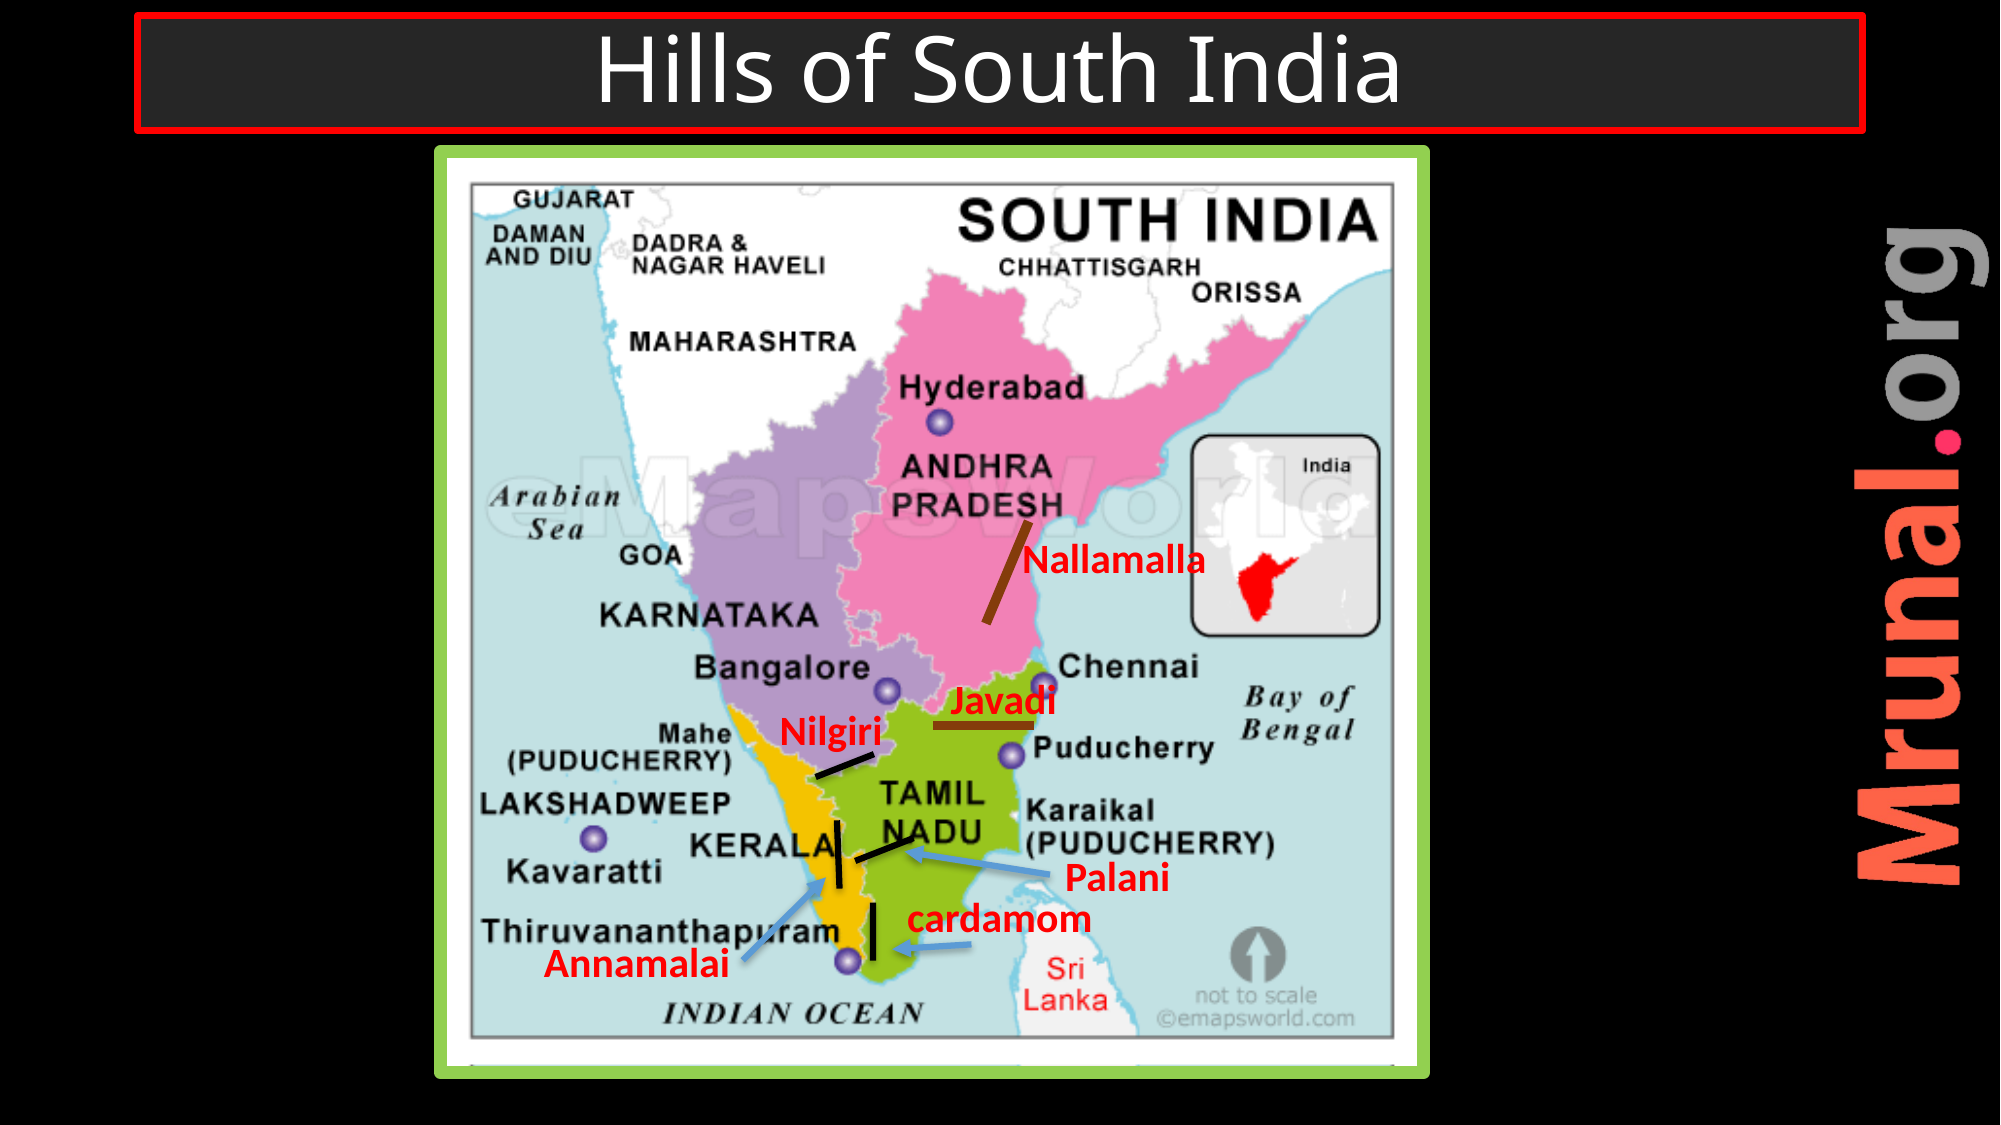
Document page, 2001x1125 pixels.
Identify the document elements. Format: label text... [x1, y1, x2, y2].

text_box cardamom [892, 883, 1123, 949]
text_box Palani [1050, 842, 1251, 907]
text_box Annamalai [529, 927, 769, 993]
title Hills of South India [137, 15, 1863, 131]
picture [446, 157, 1418, 1067]
picture [1832, 224, 2000, 894]
text_box Nallamalla [1007, 524, 1247, 590]
text_box Javadi [935, 665, 1176, 731]
text_box Nilgiri [764, 696, 943, 762]
text_box [981, 560, 1007, 626]
text_box [1022, 519, 1034, 524]
